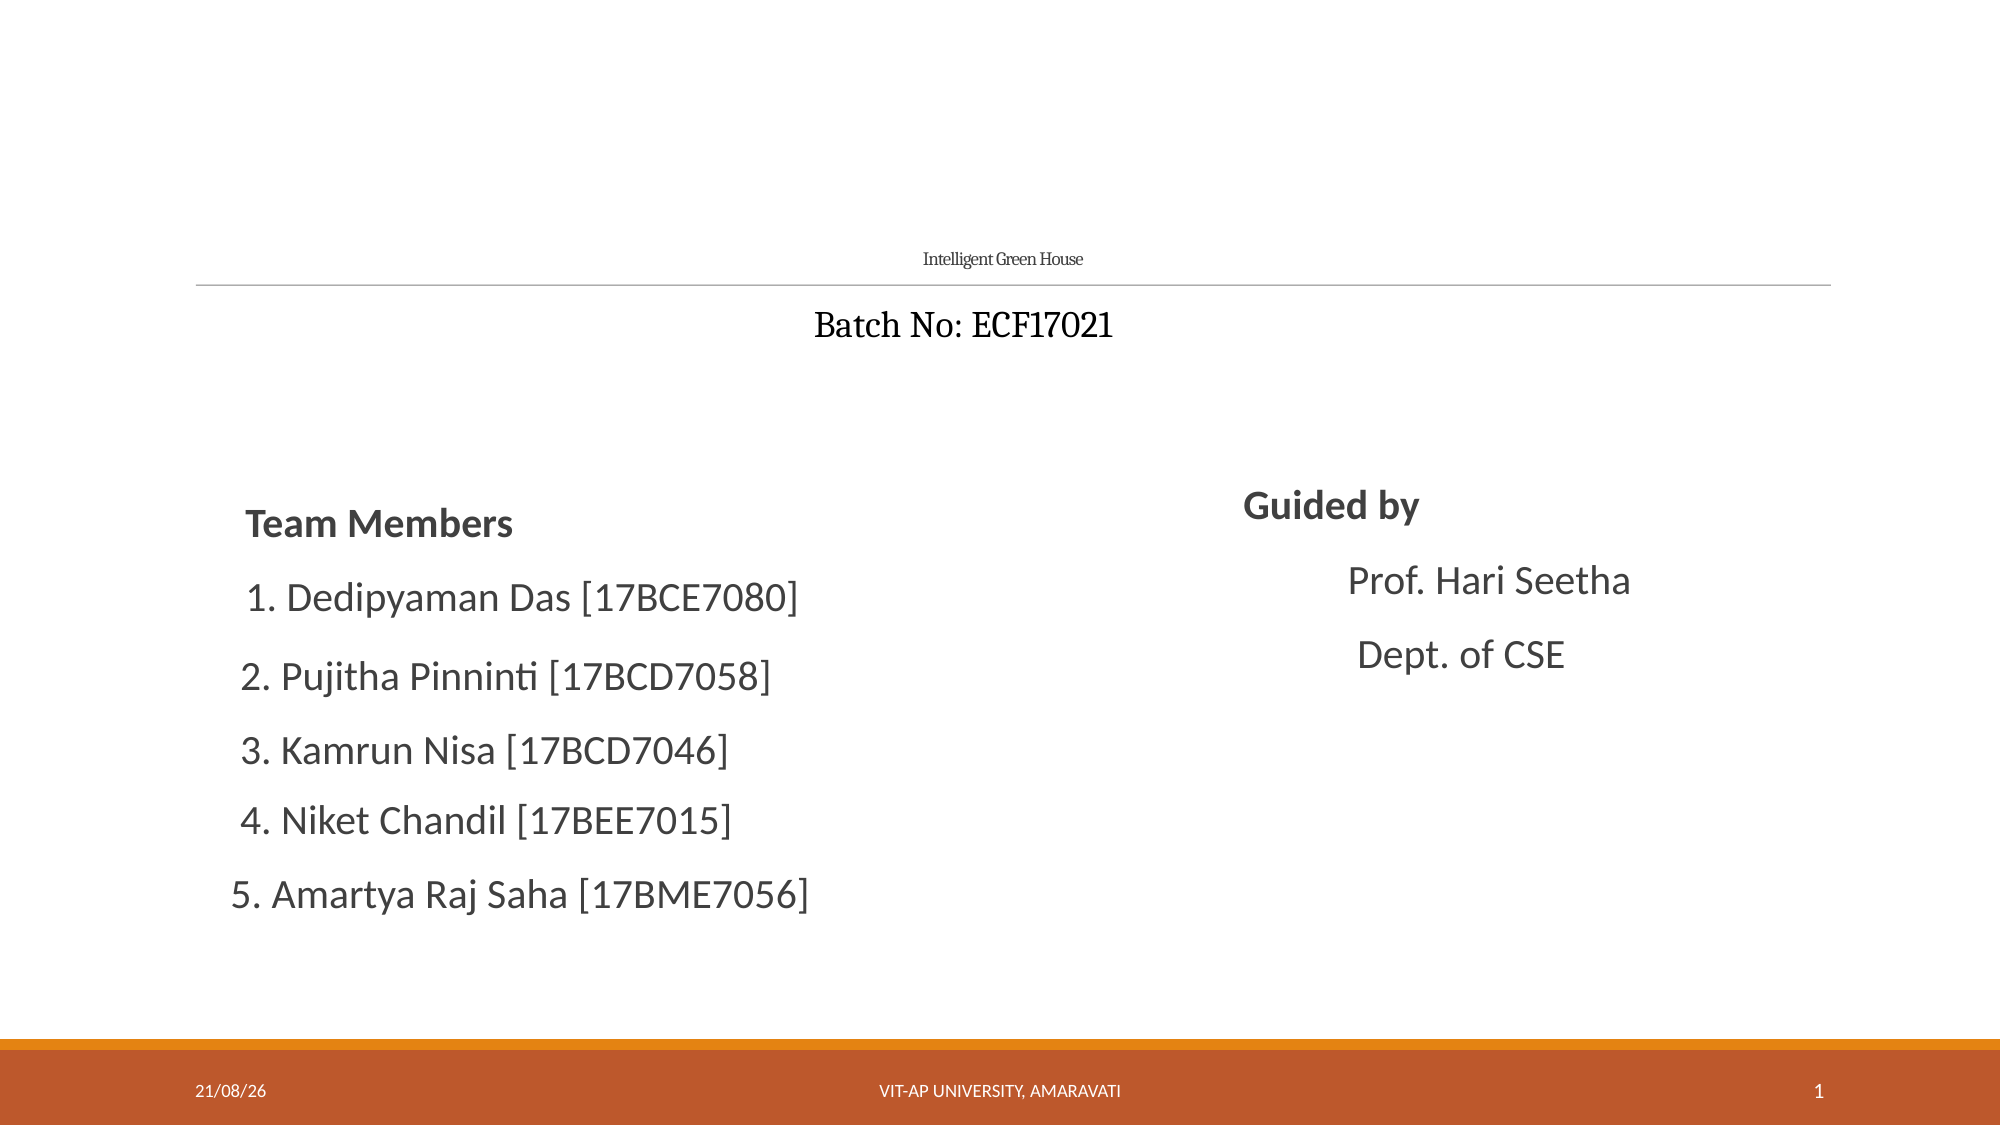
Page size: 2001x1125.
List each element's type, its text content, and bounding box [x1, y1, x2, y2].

footer VIT-AP University, Amaravati [604, 1059, 1396, 1120]
slide_number 14/09/17 [180, 1059, 586, 1120]
title Intelligent Green House [180, 166, 1830, 292]
text_box Guided by Prof. Hari Seetha Dept. of CSE [1228, 322, 1830, 983]
text_box Batch No: ECF17021 [798, 292, 1128, 353]
slide_number <number> [1624, 1059, 1840, 1120]
list Team Members 1. Dedipyaman Das [17BCE7080] 2. Pujitha Pinninti [17BCD7058] 3. Kamrun Nisa [17BCD7046] 4. Niket Chandil [17BEE7015] 5. Amartya Raj Saha [17BME7056] [230, 345, 1063, 1006]
